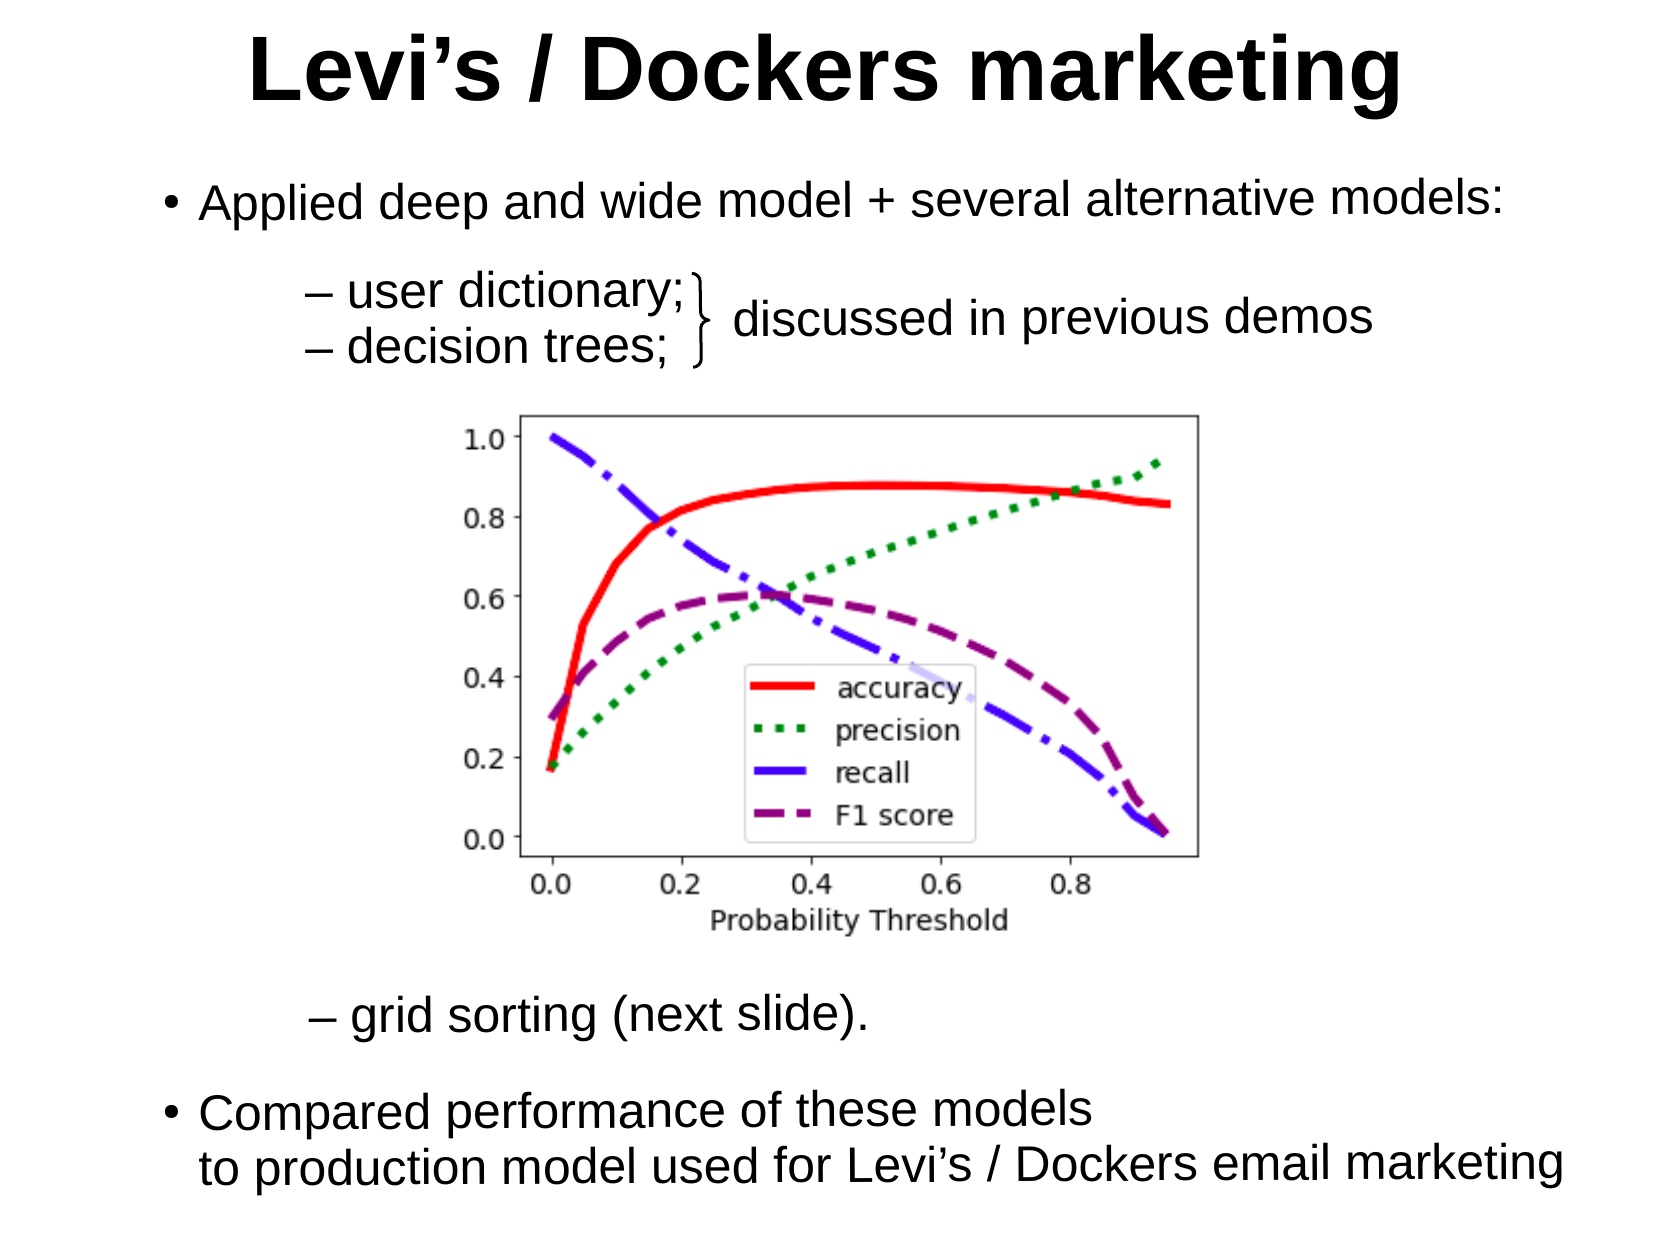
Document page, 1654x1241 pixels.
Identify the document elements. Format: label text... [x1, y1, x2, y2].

text_box – user dictionary; – decision trees; – grid sorting (next slide). [253, 141, 934, 1052]
picture [433, 411, 1238, 948]
text_box Applied deep and wide model + several alternative models: [930, 160, 1543, 235]
text_box discussed in previous demos [682, 280, 1403, 356]
title Levi’s / Dockers marketing [0, 3, 1654, 136]
text_box Applied deep and wide model + several alternative models: [147, 167, 254, 239]
text_box Compared performance of these models to production model used for Levi’s / Dockers email marketing [147, 1070, 1615, 1211]
